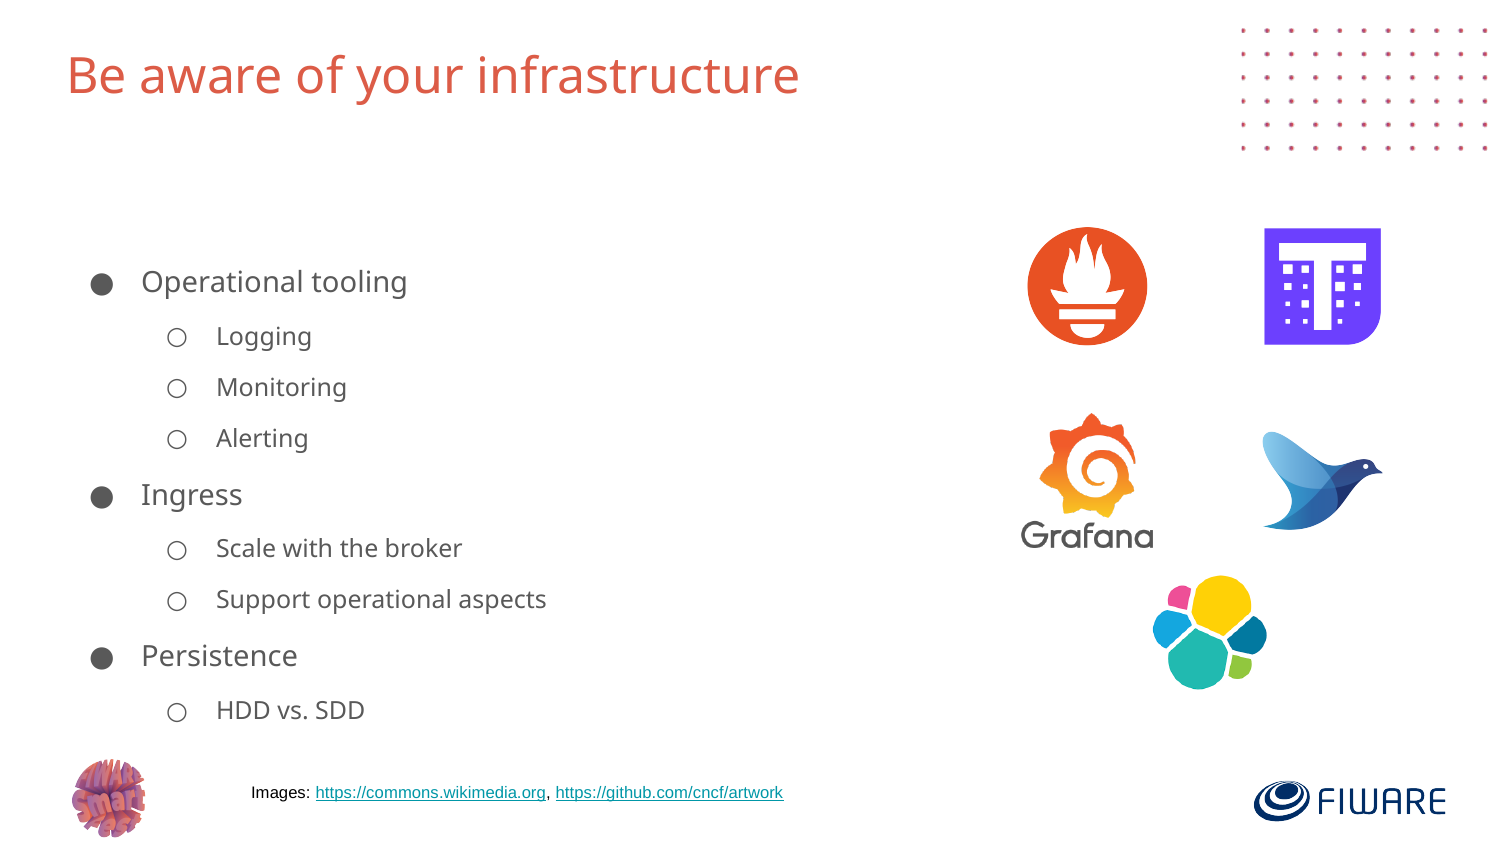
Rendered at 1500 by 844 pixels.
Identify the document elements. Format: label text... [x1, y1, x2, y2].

picture [1241, 28, 1488, 151]
picture [1261, 419, 1384, 542]
picture [63, 755, 160, 844]
title Be aware of your infrastructure [51, 28, 1129, 152]
list Operational tooling Logging Monitoring Alerting Ingress Scale with the broker Support operational aspects Persistence HDD vs. SDD [51, 226, 729, 755]
picture [1148, 570, 1271, 694]
picture [1026, 225, 1149, 349]
picture [1261, 225, 1384, 349]
text_box Images: https://commons.wikimedia.org, https://github.com/cncf/artwork [236, 767, 1069, 818]
picture [1021, 413, 1153, 548]
picture [1252, 778, 1449, 823]
